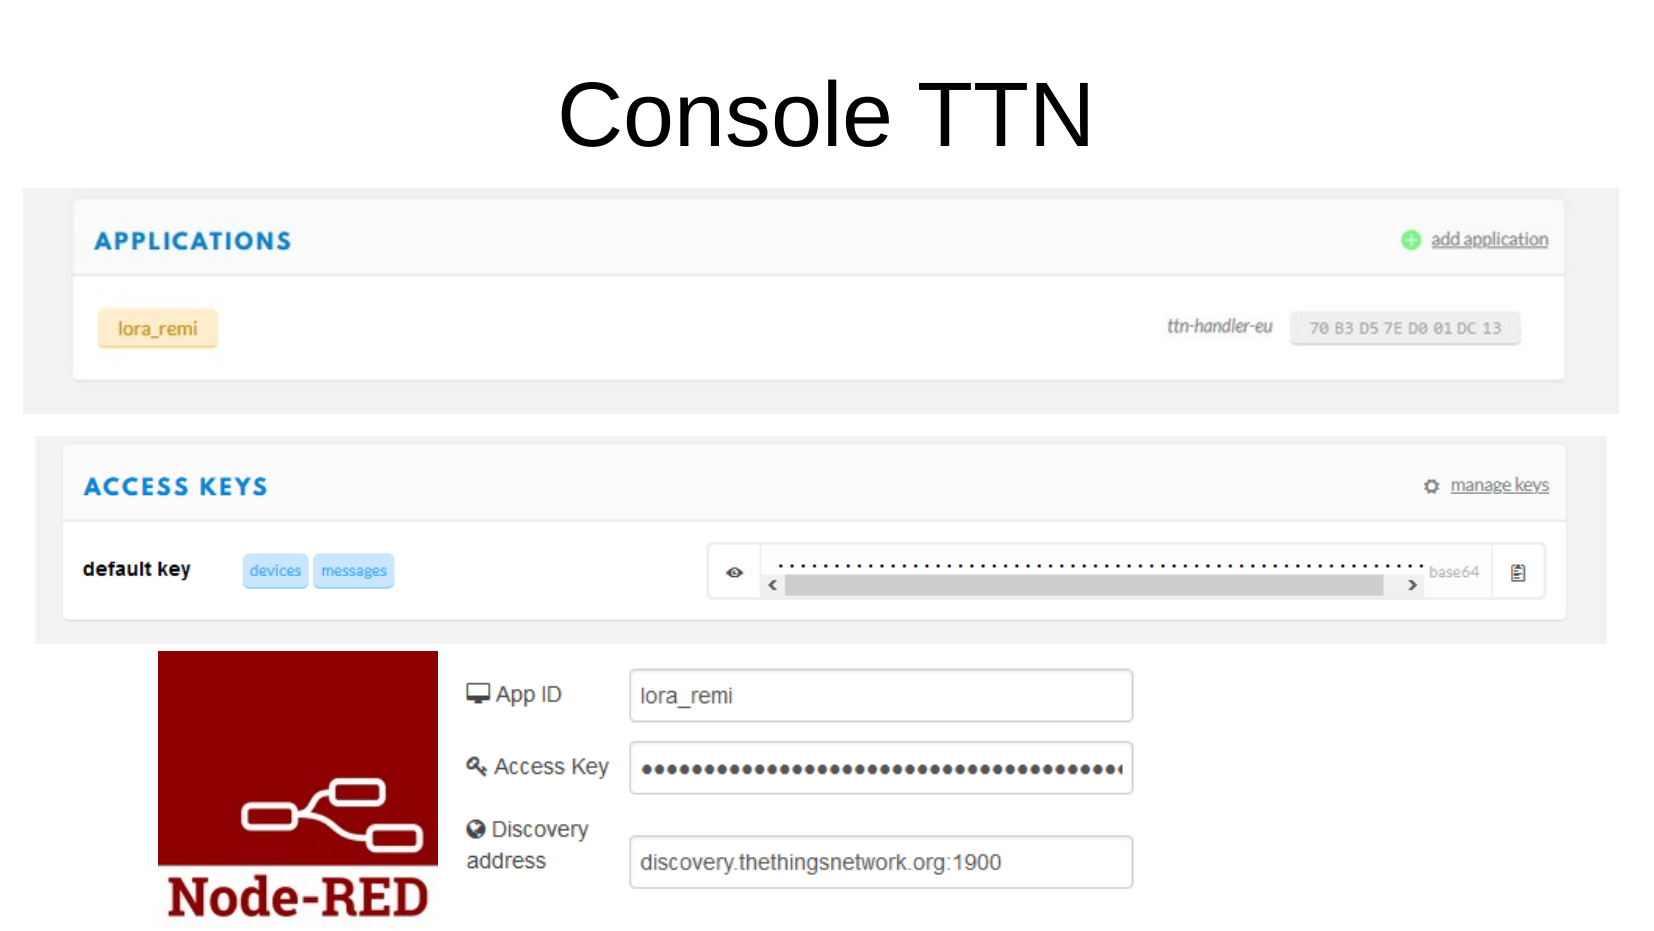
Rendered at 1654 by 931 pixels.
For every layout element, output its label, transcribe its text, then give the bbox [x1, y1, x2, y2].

picture [23, 188, 1619, 414]
picture [158, 651, 438, 931]
title Console TTN [82, 37, 1571, 188]
picture [35, 436, 1607, 922]
